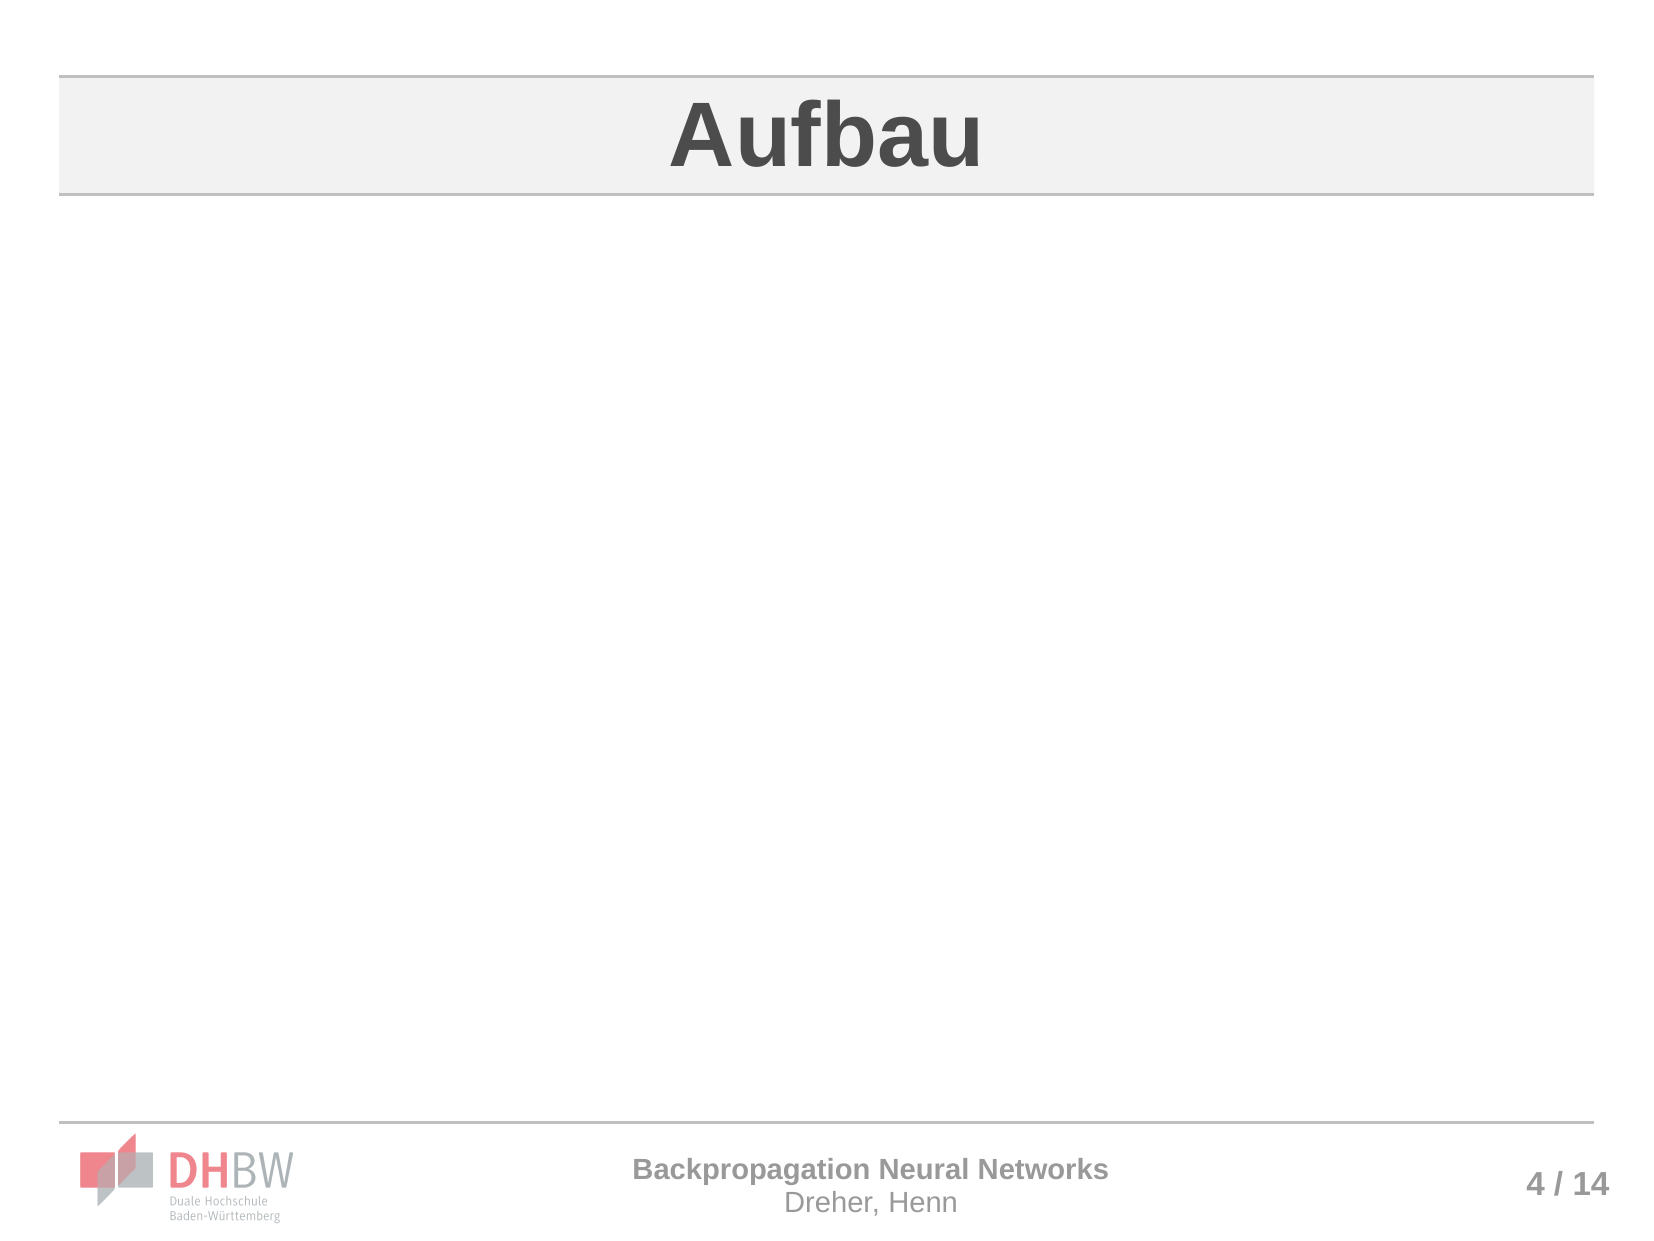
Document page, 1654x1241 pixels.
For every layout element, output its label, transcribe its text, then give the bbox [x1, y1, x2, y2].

picture [78, 1133, 296, 1225]
title Aufbau [59, 31, 1595, 239]
